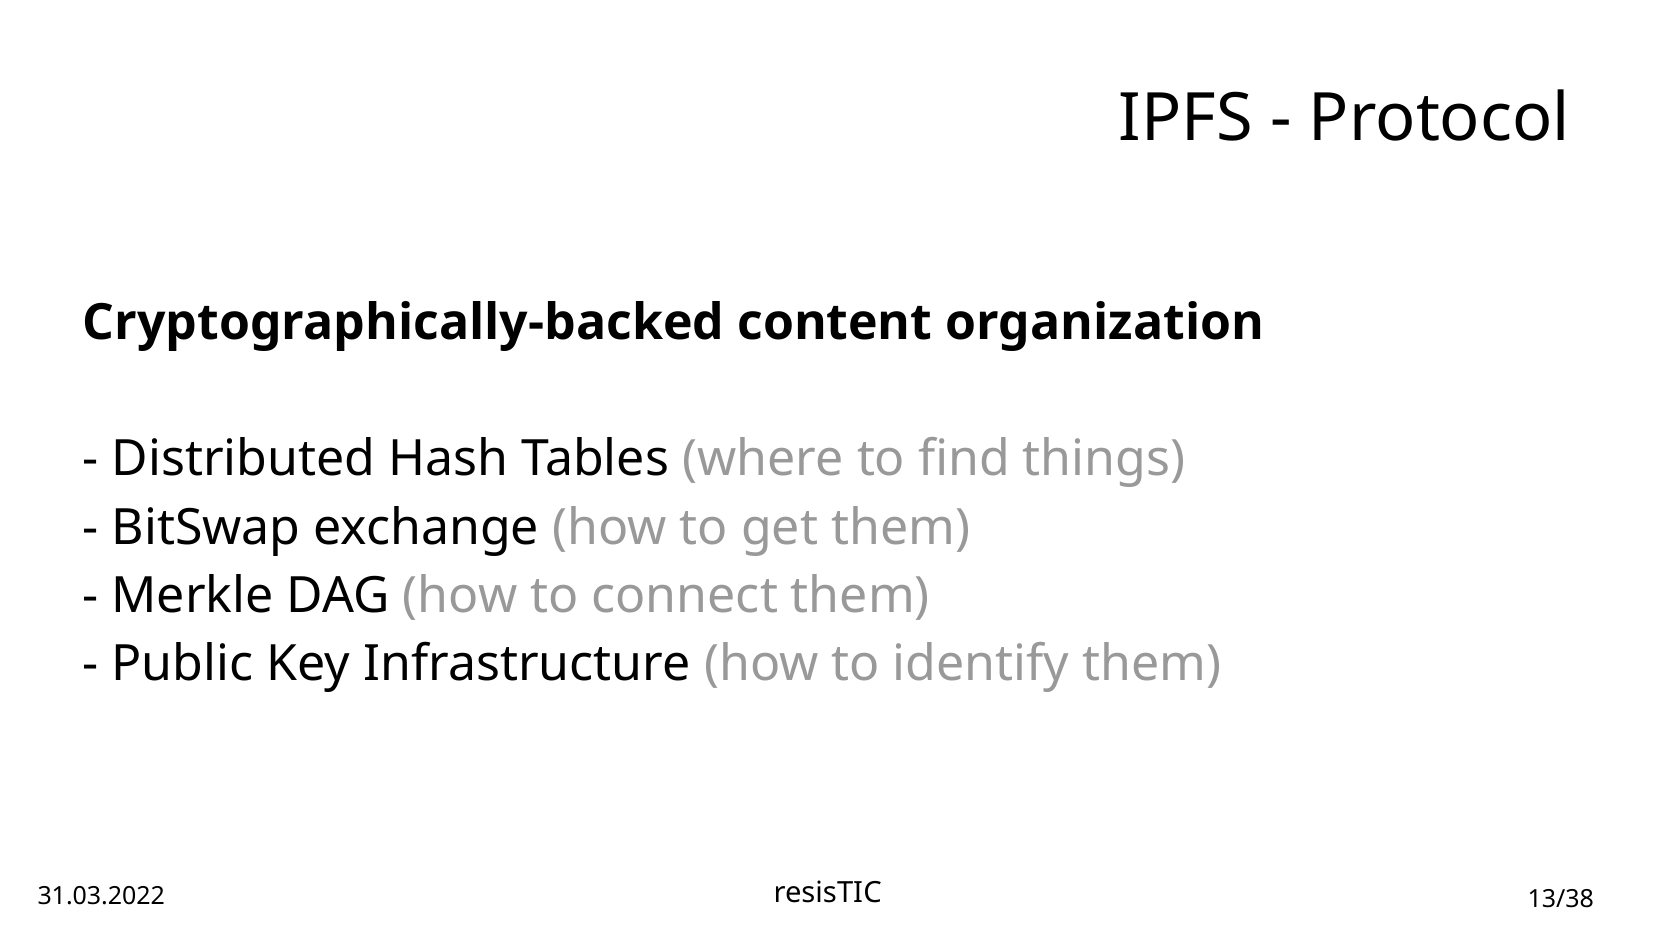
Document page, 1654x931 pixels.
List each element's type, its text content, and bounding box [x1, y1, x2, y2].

list Cryptographically-backed content organization - Distributed Hash Tables (where to find things) - BitSwap exchange (how to get them) - Merkle DAG (how to connect them) - Public Key Infrastructure (how to identify them) [82, 217, 1571, 758]
text_box 13/38 [1383, 873, 1609, 919]
title IPFS - Protocol [82, 37, 1571, 193]
